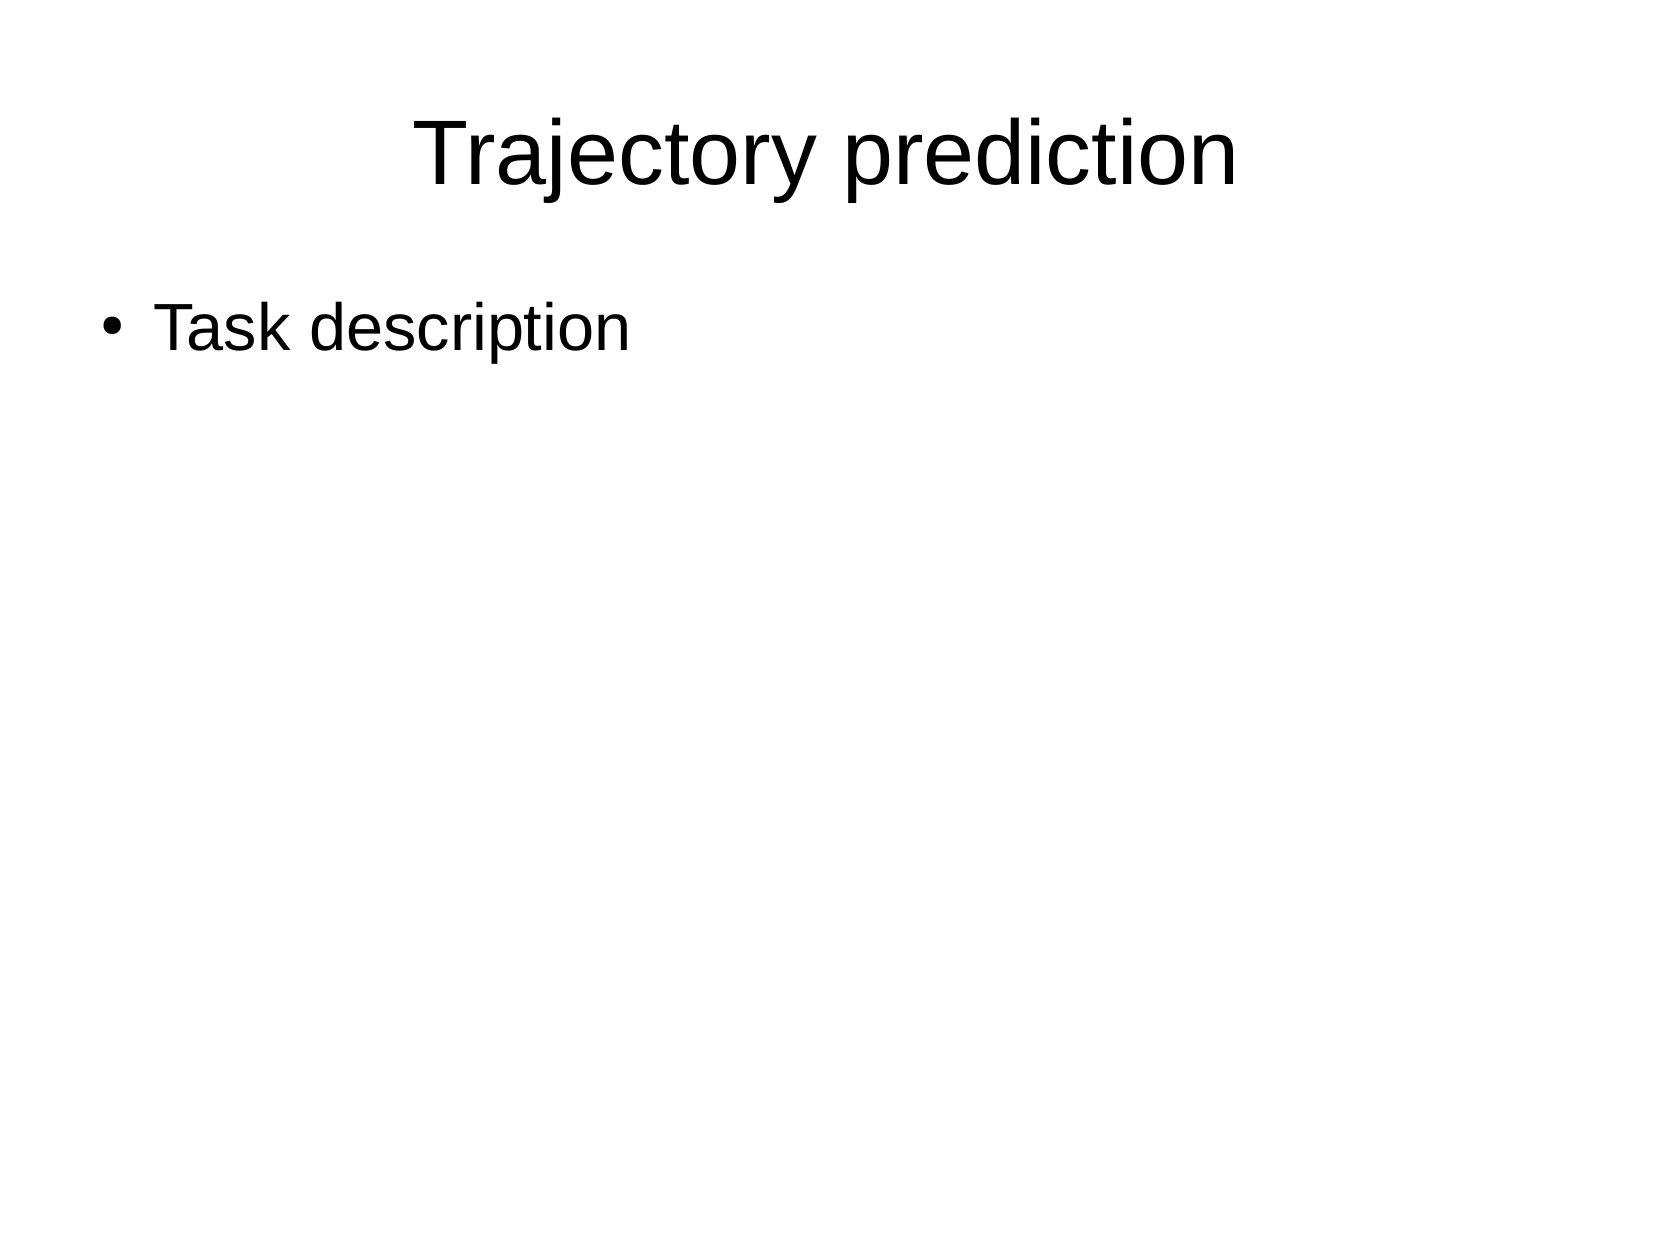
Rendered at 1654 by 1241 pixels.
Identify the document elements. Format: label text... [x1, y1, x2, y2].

list Task description [82, 290, 1571, 1109]
title Trajectory prediction [82, 49, 1571, 257]
